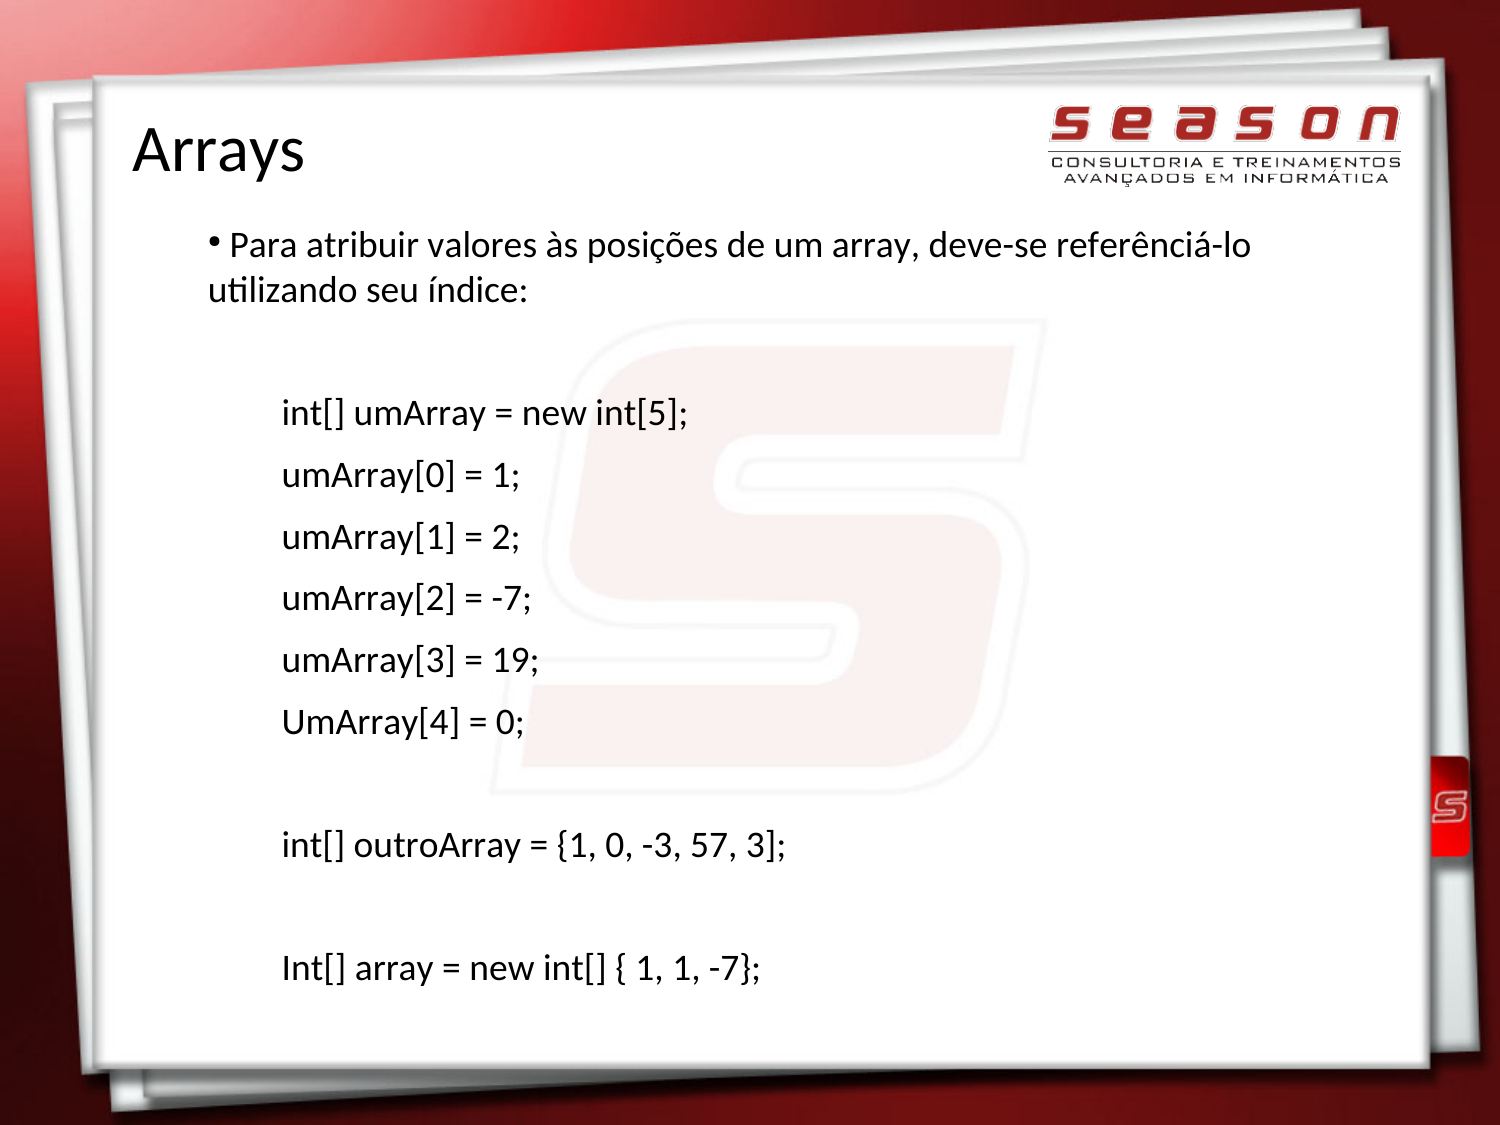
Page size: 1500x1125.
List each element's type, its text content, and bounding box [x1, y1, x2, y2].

picture [0, 0, 1500, 1125]
title Arrays [118, 33, 1394, 257]
text_box Para atribuir valores às posições de um array, deve-se referênciá-lo utilizando seu índice: int[] umArray = new int[5]; umArray[0] = 1; umArray[1] = 2; umArray[2] = -7; umArray[3] = 19; UmArray[4] = 0; int[] outroArray = {1, 0, -3, 57, 3]; Int[] array = new int[] { 1, 1, -7}; [207, 219, 1328, 989]
